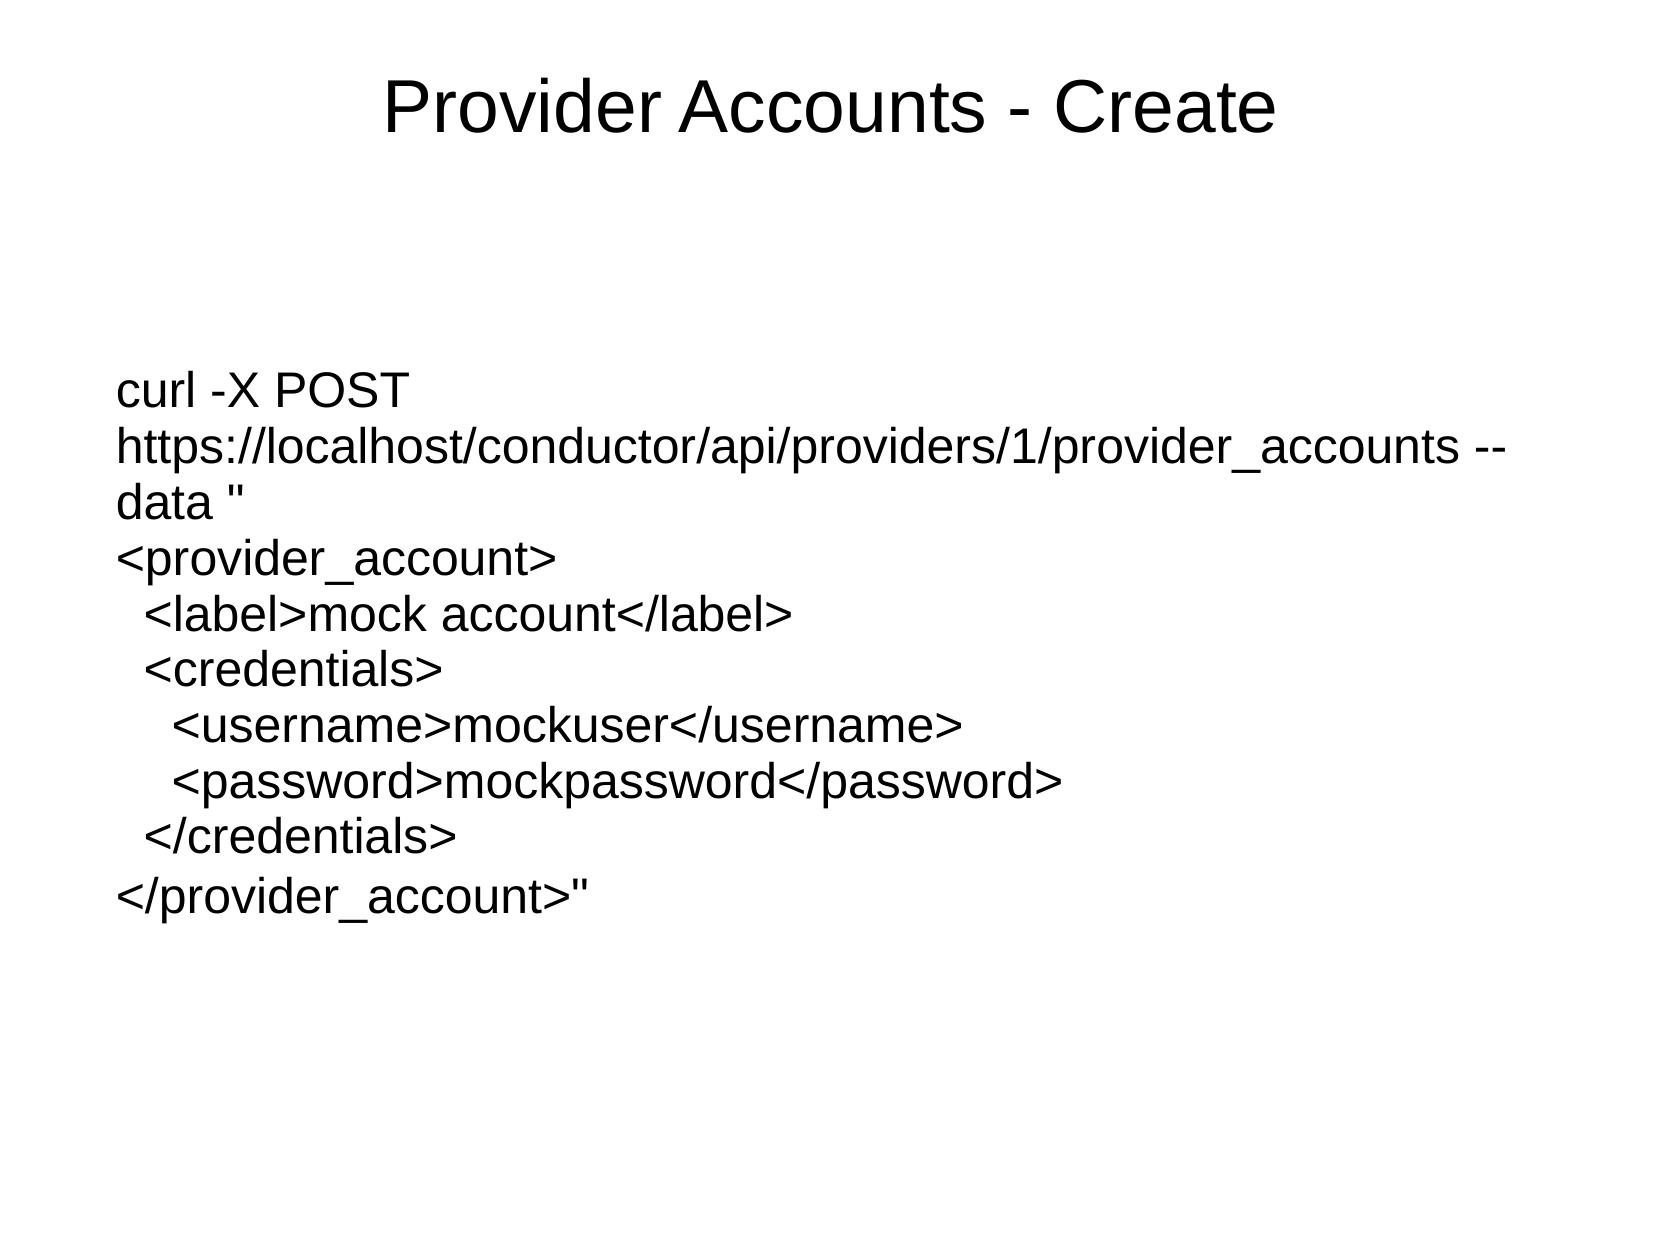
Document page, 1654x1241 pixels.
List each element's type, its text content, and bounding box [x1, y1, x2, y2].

subtitle curl -X POST https://localhost/conductor/api/providers/1/provider_accounts --data " <provider_account> <label>mock account</label> <credentials> <username>mockuser</username> <password>mockpassword</password> </credentials> </provider_account>" [115, 282, 1571, 1002]
title Provider Accounts - Create [86, 2, 1576, 211]
